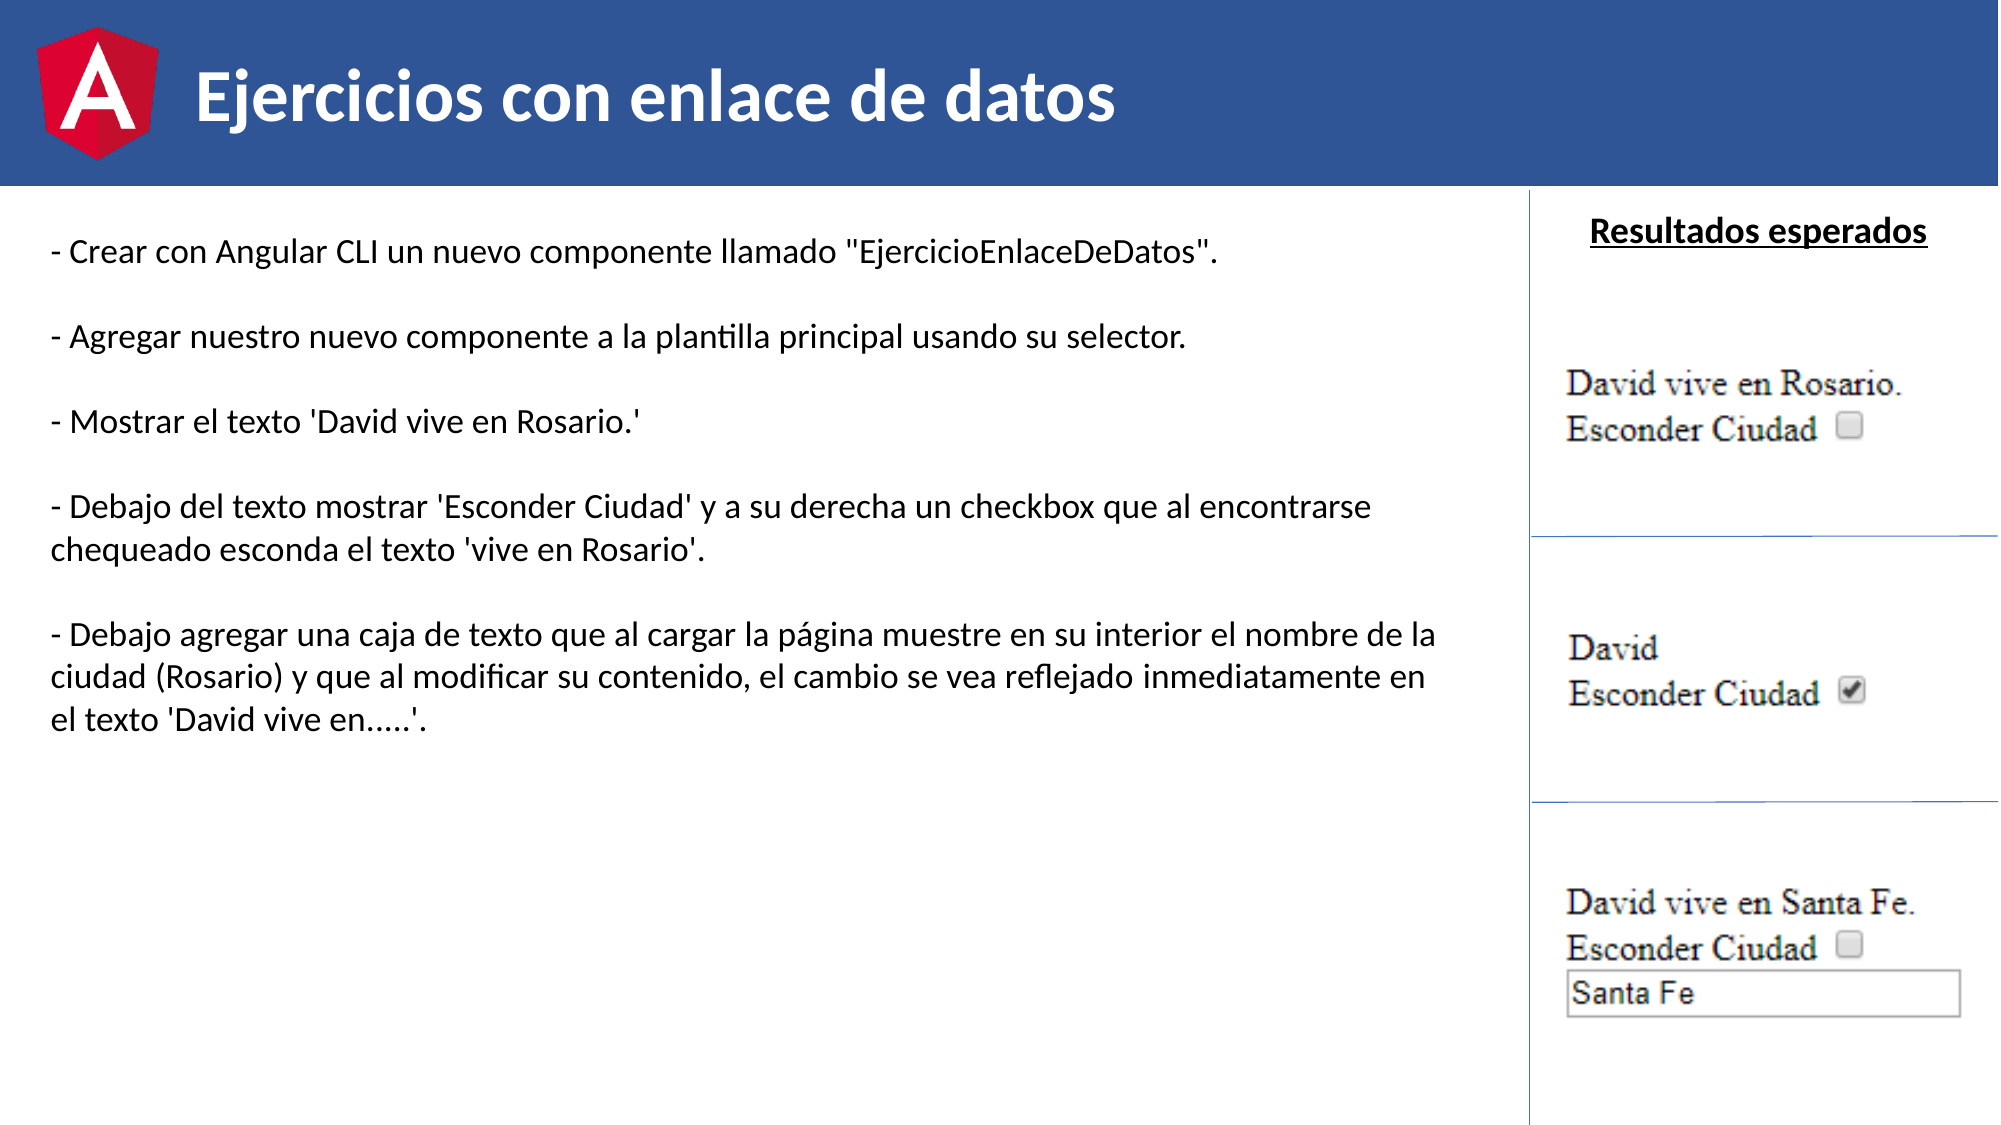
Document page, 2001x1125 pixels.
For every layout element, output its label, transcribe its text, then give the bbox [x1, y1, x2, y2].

picture [16, 6, 179, 173]
picture [1556, 352, 1923, 460]
picture [1556, 871, 1980, 1039]
text_box [0, 0, 1997, 185]
text_box - Crear con Angular CLI un nuevo componente llamado "EjercicioEnlaceDeDatos". - Agregar nuestro nuevo componente a la plantilla principal usando su selector. - Mostrar el texto 'David vive en Rosario.' - Debajo del texto mostrar 'Esconder Ciudad' y a su derecha un checkbox que al encontrarse chequeado esconda el texto 'vive en Rosario'. - Debajo agregar una caja de texto que al cargar la página muestre en su interior el nombre de la ciudad (Rosario) y que al modificar su contenido, el cambio se vea reflejado inmediatamente en el texto 'David vive en.....'. [35, 220, 1462, 751]
text_box Resultados esperados [1574, 198, 1950, 259]
text_box Ejercicios con enlace de datos [180, 38, 1971, 145]
picture [1556, 617, 1889, 729]
